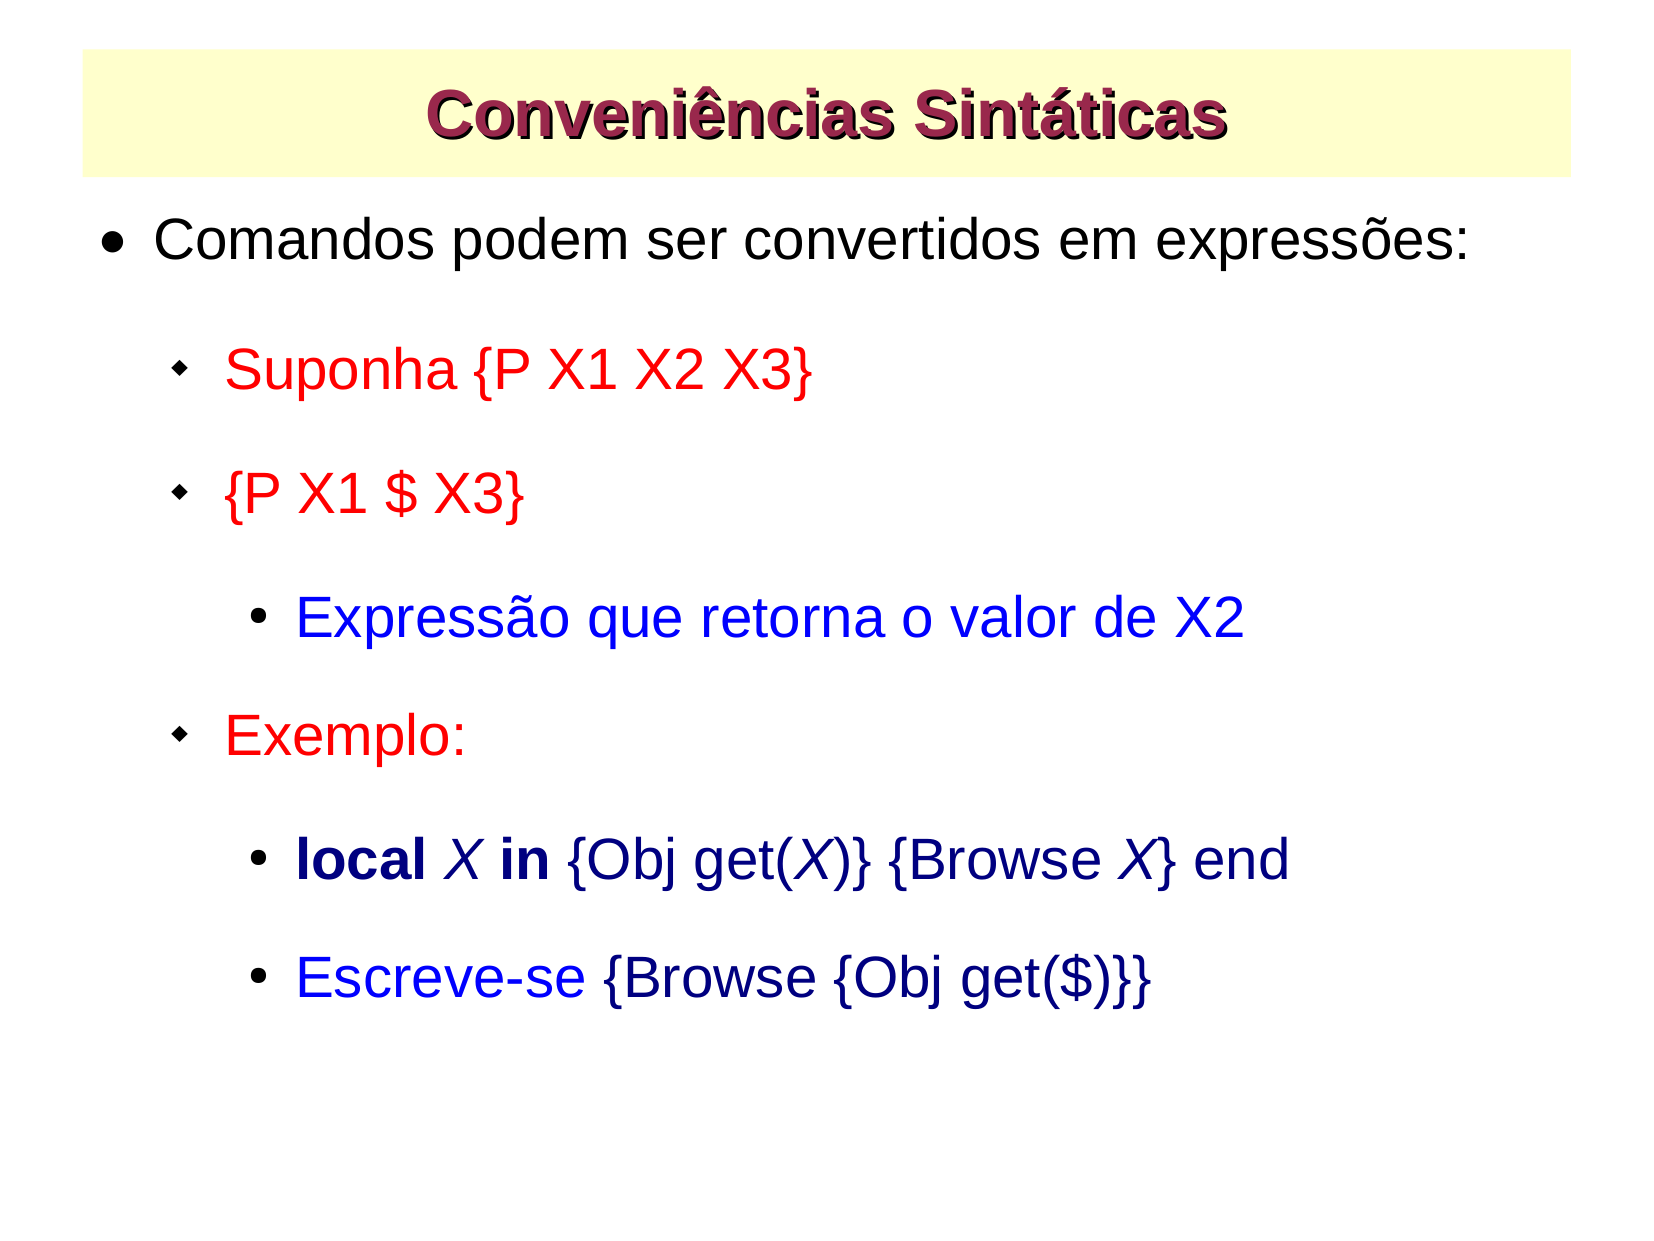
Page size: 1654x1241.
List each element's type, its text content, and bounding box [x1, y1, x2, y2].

list Comandos podem ser convertidos em expressões: Suponha {P X1 X2 X3} {P X1 $ X3} Expressão que retorna o valor de X2 Exemplo: local X in {Obj get(X)} {Browse X} end Escreve-se {Browse {Obj get($)}} [82, 206, 1571, 1137]
title Conveniências Sintáticas [82, 49, 1571, 178]
